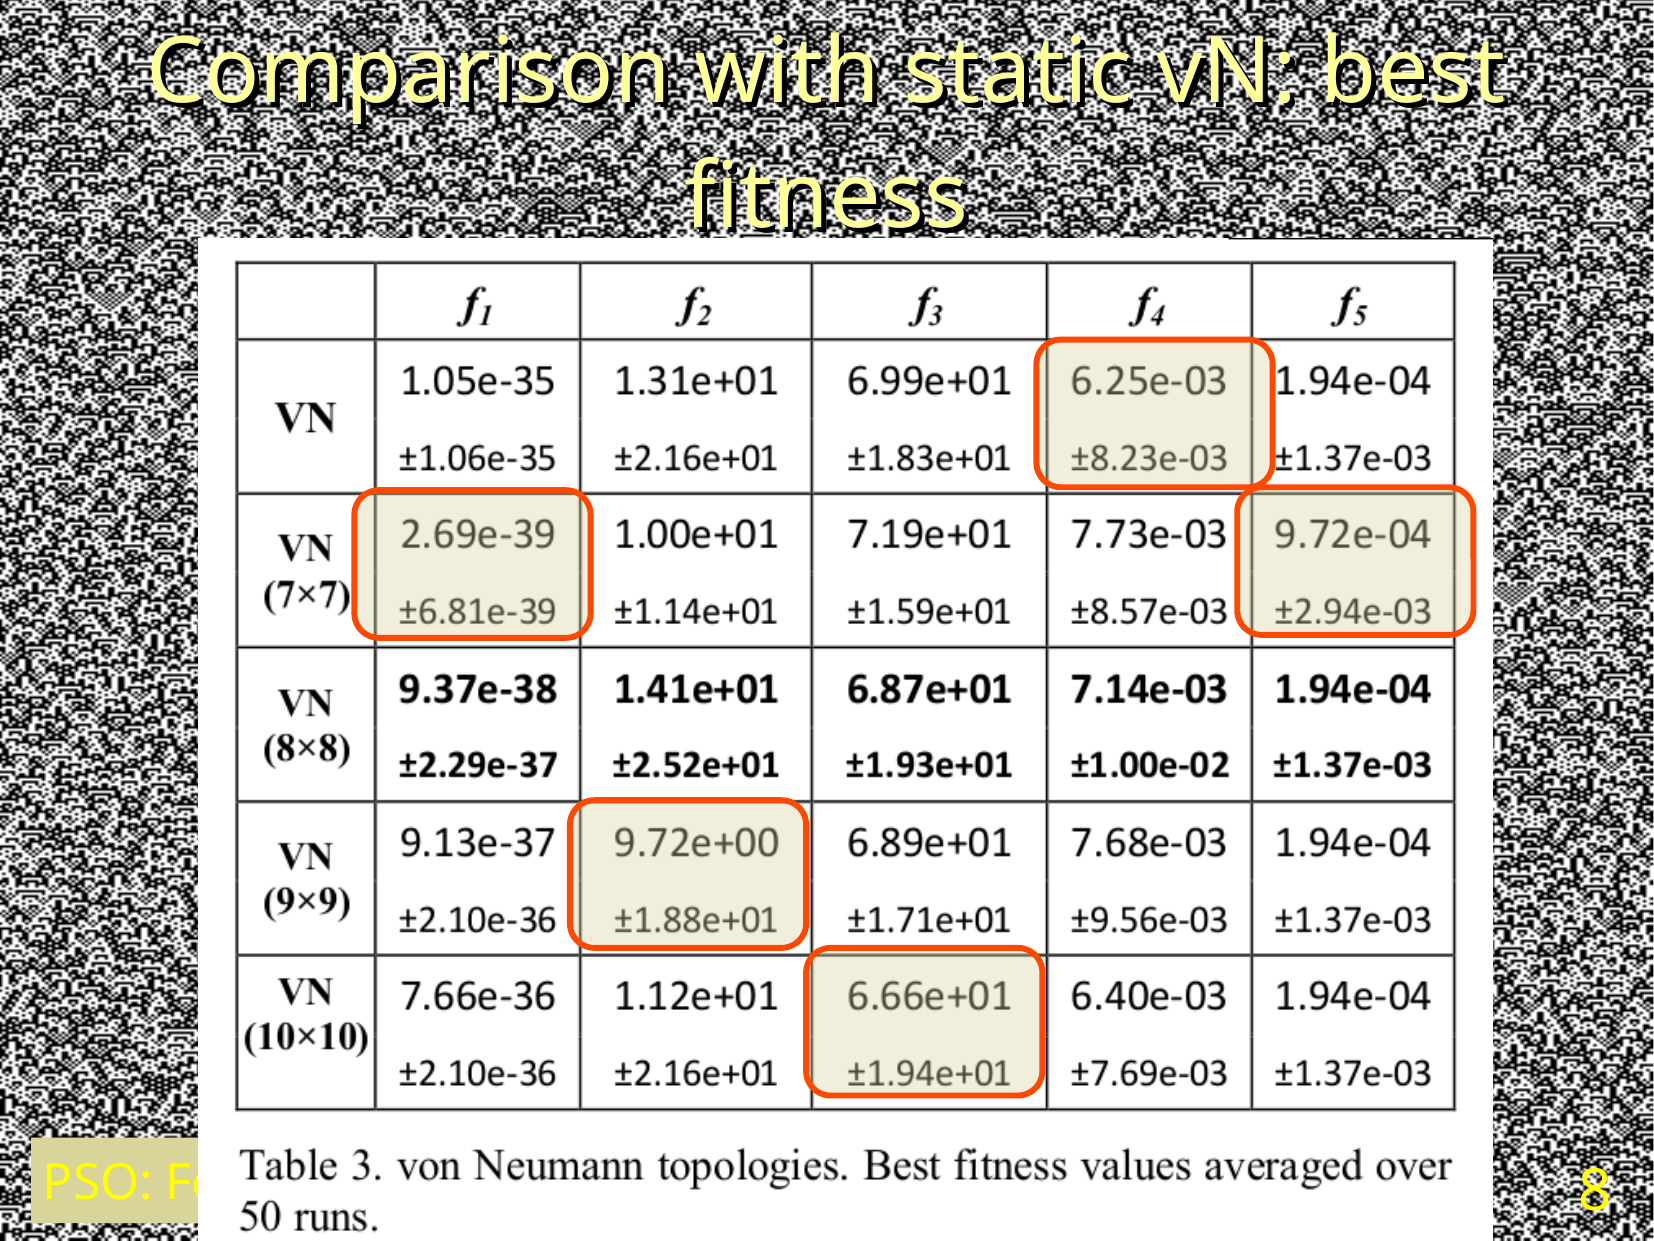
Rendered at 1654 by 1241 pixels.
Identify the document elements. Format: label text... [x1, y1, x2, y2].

text_box [806, 947, 1043, 1096]
text_box [569, 800, 807, 948]
title Comparison with static vN: best fitness [41, 25, 1613, 233]
text_box [1036, 339, 1474, 635]
picture [0, 0, 1654, 1241]
text_box [354, 490, 591, 638]
